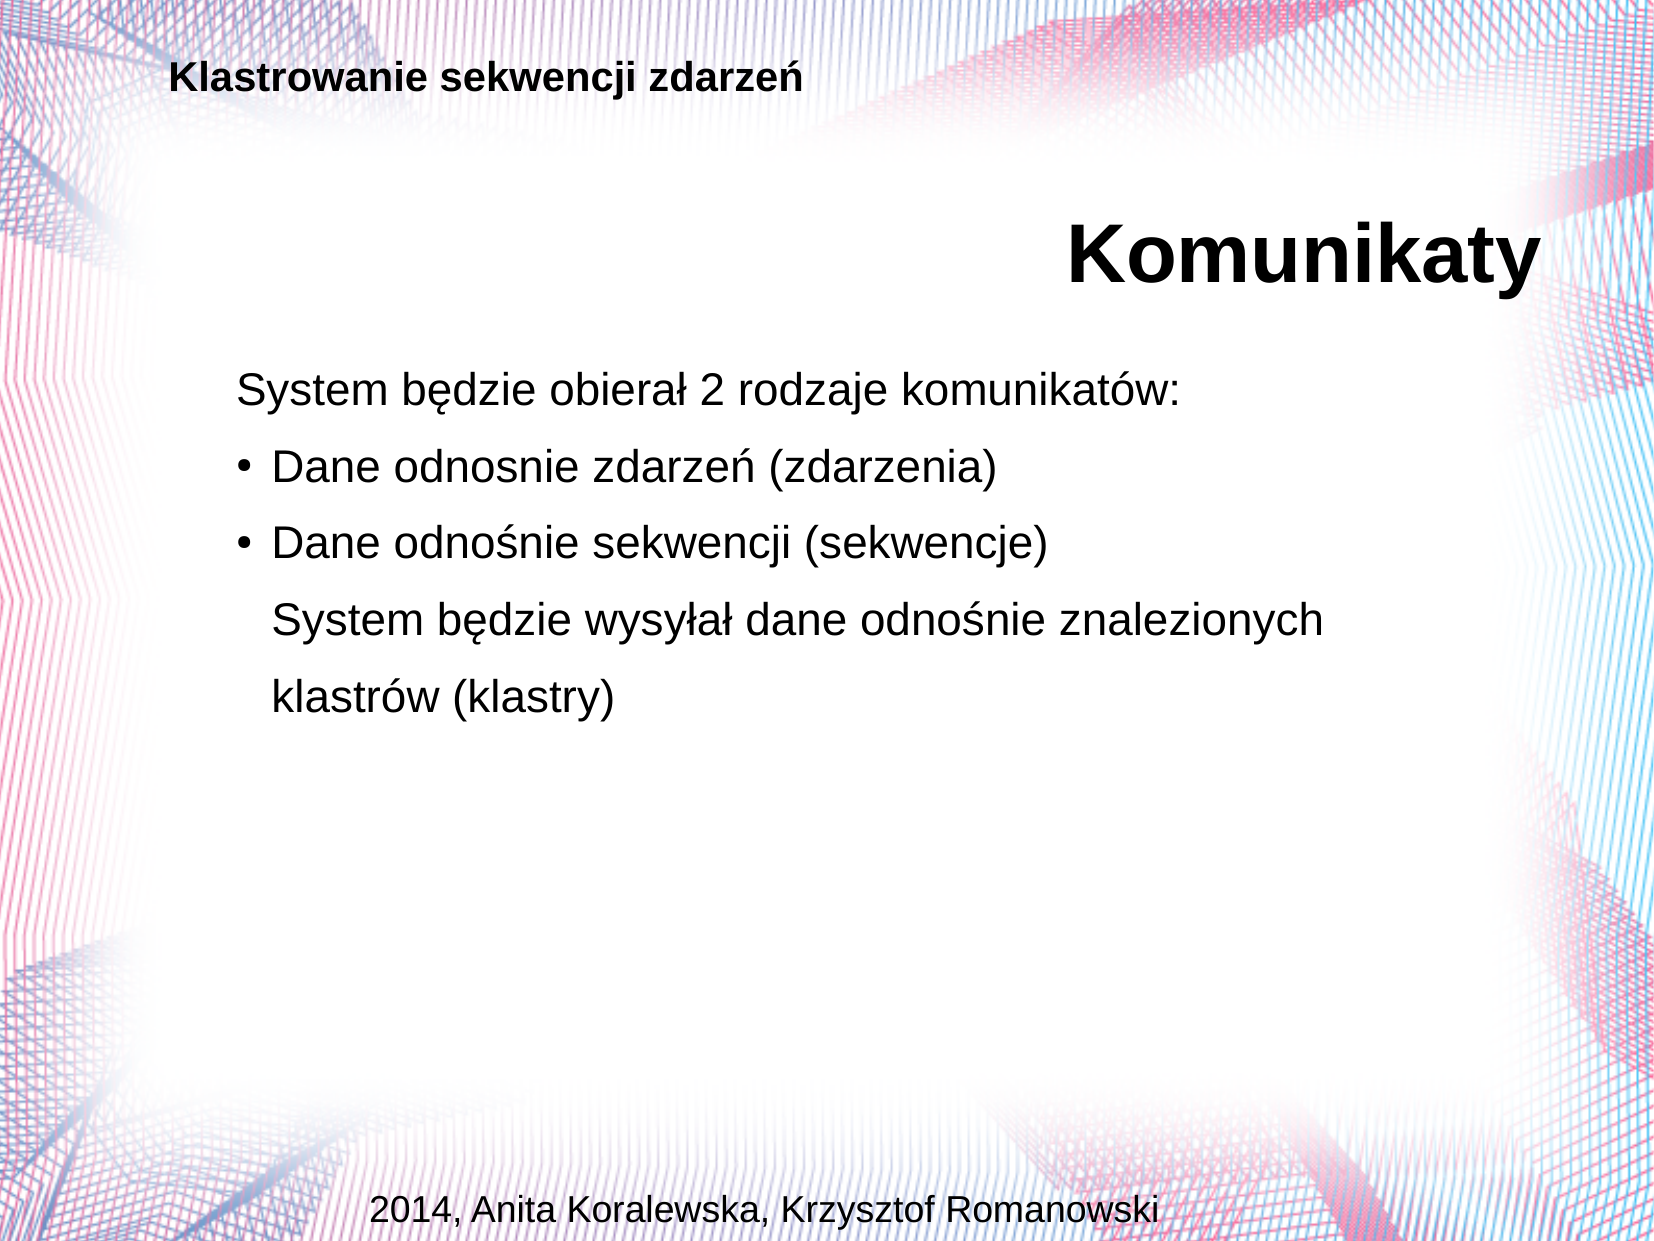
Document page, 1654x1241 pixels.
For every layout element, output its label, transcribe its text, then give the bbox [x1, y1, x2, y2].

text_box System będzie obierał 2 rodzaje komunikatów: Dane odnosnie zdarzeń (zdarzenia) Dane odnośnie sekwencji (sekwencje) System będzie wysyłał dane odnośnie znalezionych klastrów (klastry) [221, 330, 1427, 705]
picture [0, 0, 1654, 1241]
text_box Komunikaty [1051, 153, 1619, 272]
text_box 2014, Anita Koralewska, Krzysztof Romanowski [354, 1159, 1276, 1217]
text_box Klastrowanie sekwencji zdarzeń [153, 23, 1560, 85]
